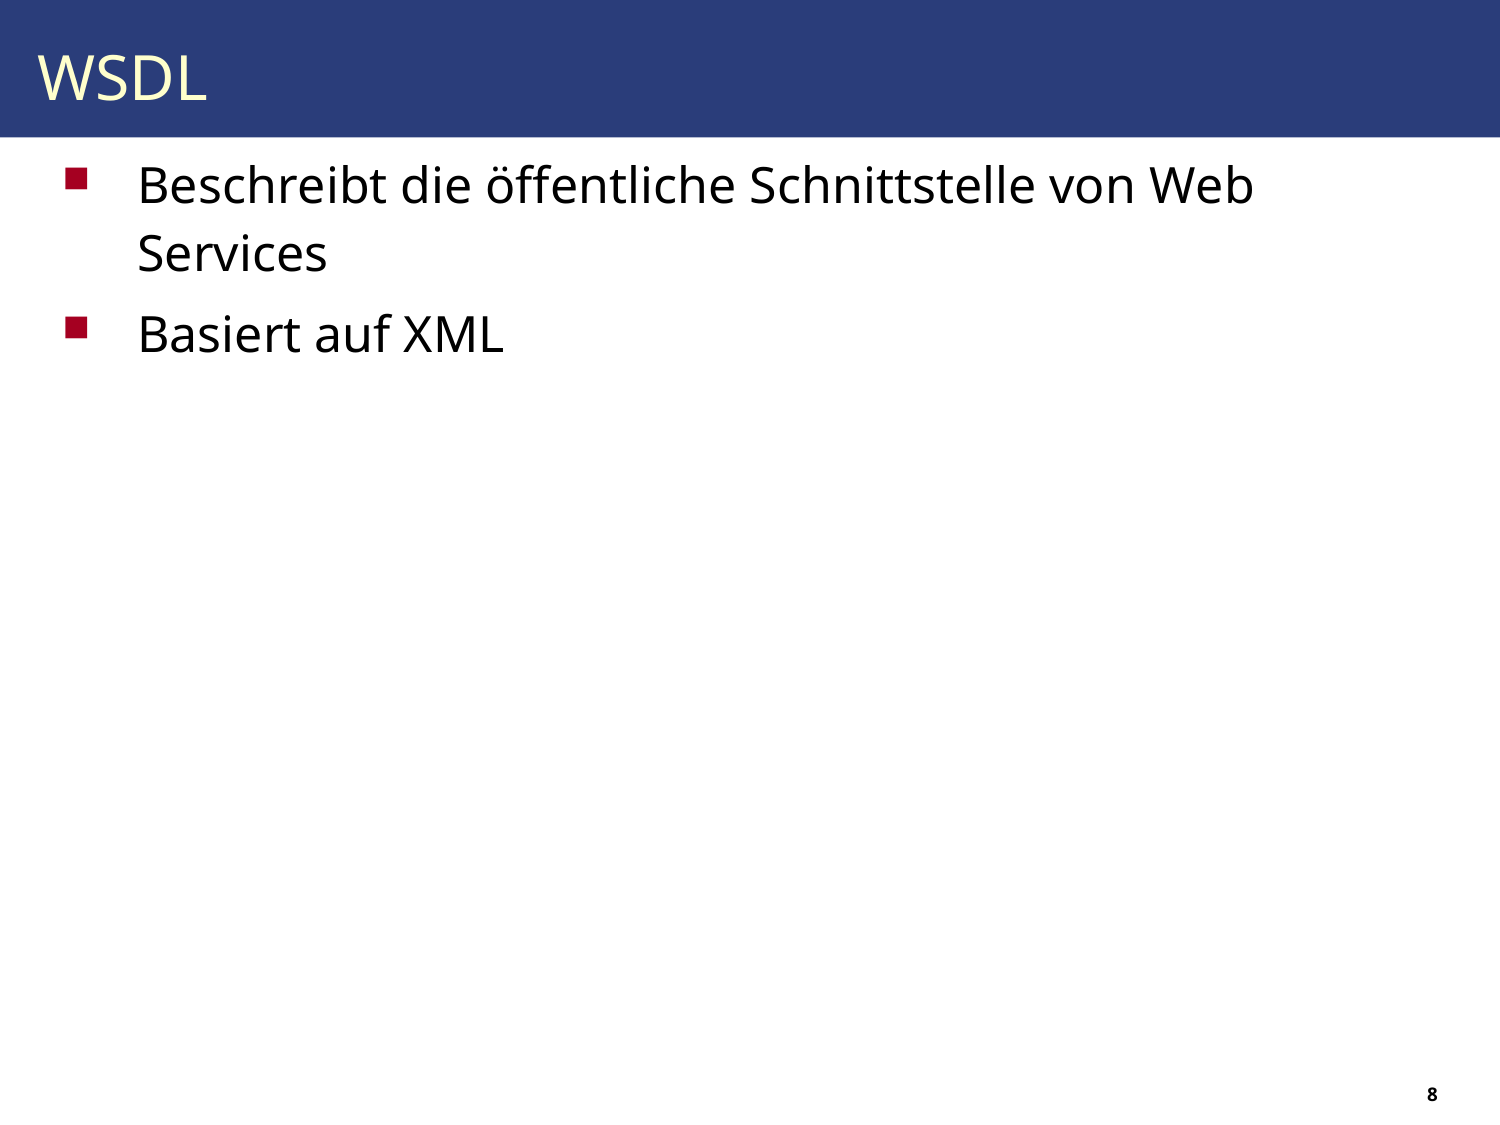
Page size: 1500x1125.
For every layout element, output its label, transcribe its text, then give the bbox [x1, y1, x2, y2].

list Beschreibt die öffentliche Schnittstelle von Web Services Basiert auf XML [62, 149, 1449, 1072]
text_box WSDL [37, 0, 1476, 151]
text_box <Nummer> [1412, 1077, 1500, 1117]
